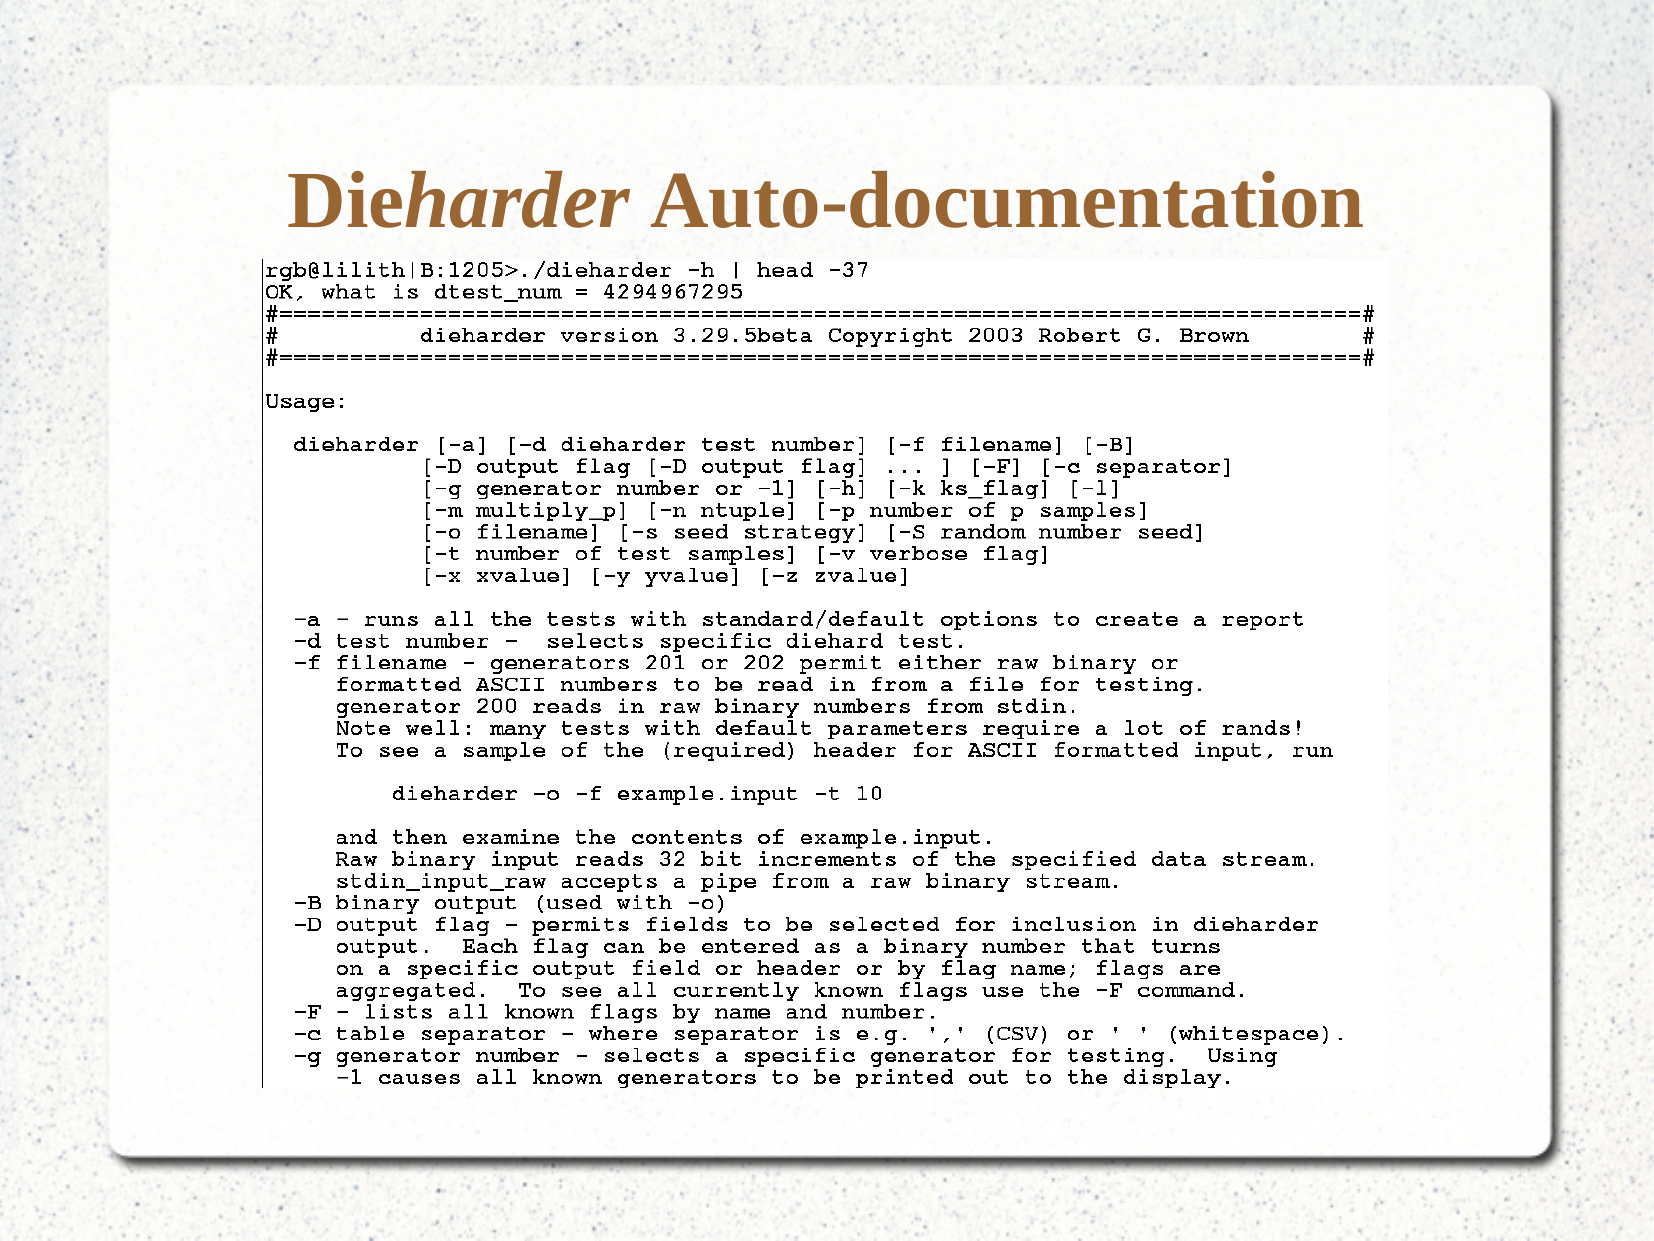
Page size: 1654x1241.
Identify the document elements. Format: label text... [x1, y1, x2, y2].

picture [0, 0, 1654, 1241]
title Dieharder Auto-documentation [118, 96, 1536, 304]
